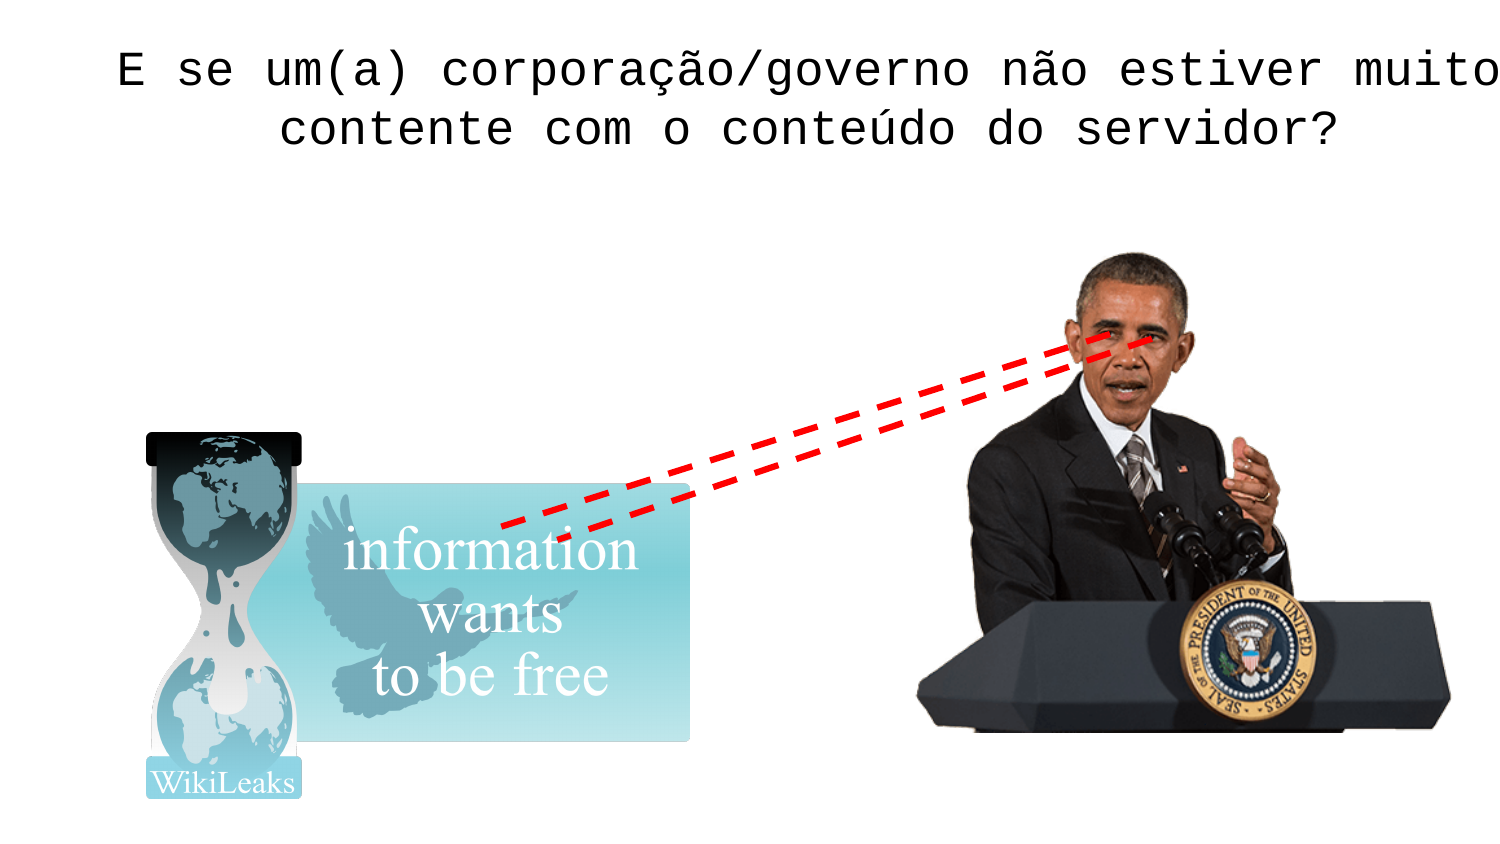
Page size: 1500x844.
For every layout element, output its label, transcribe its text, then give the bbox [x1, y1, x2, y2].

picture [723, 247, 1500, 733]
title E se um(a) corporação/governo não estiver muito contente com o conteúdo do servidor? [98, 21, 1500, 172]
picture [146, 432, 690, 799]
